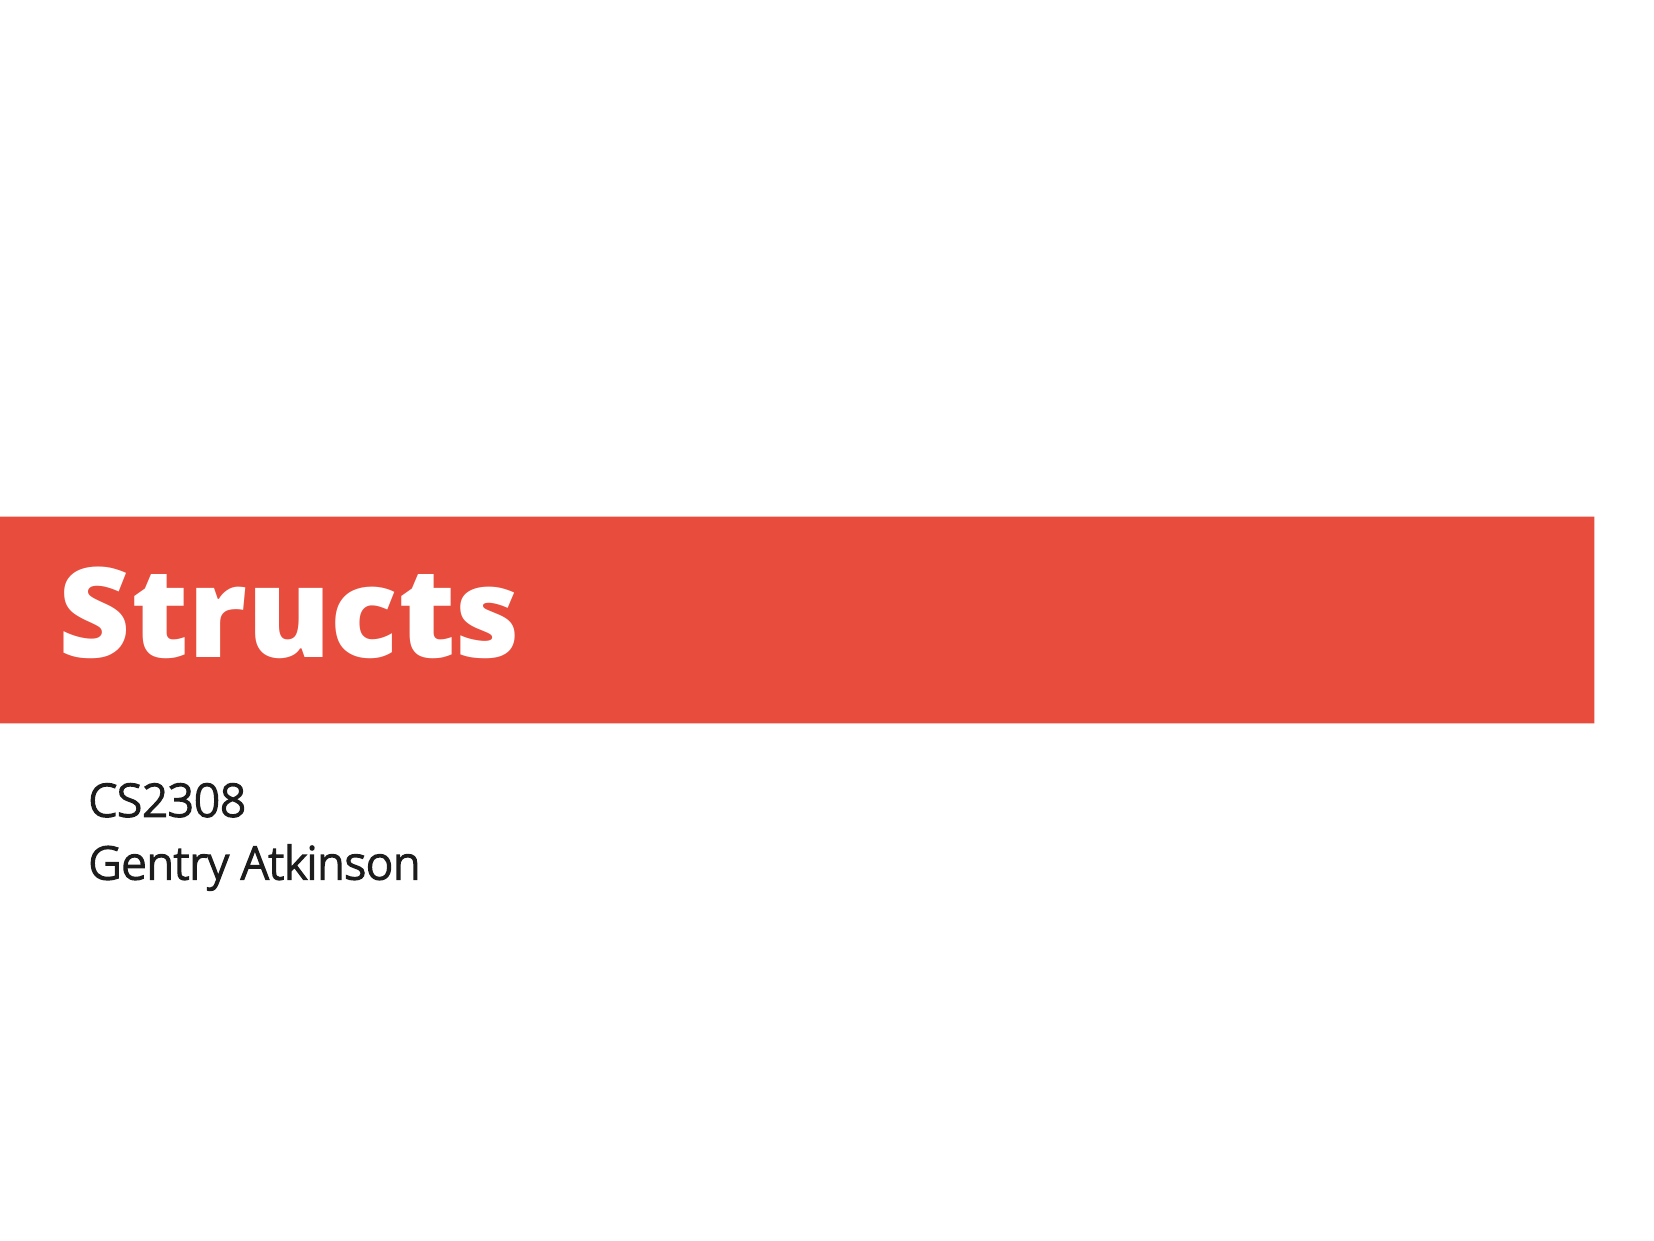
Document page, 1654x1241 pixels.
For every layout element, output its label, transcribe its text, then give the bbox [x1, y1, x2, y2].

title Structs [59, 546, 1595, 694]
subtitle CS2308 Gentry Atkinson [88, 767, 1595, 1182]
